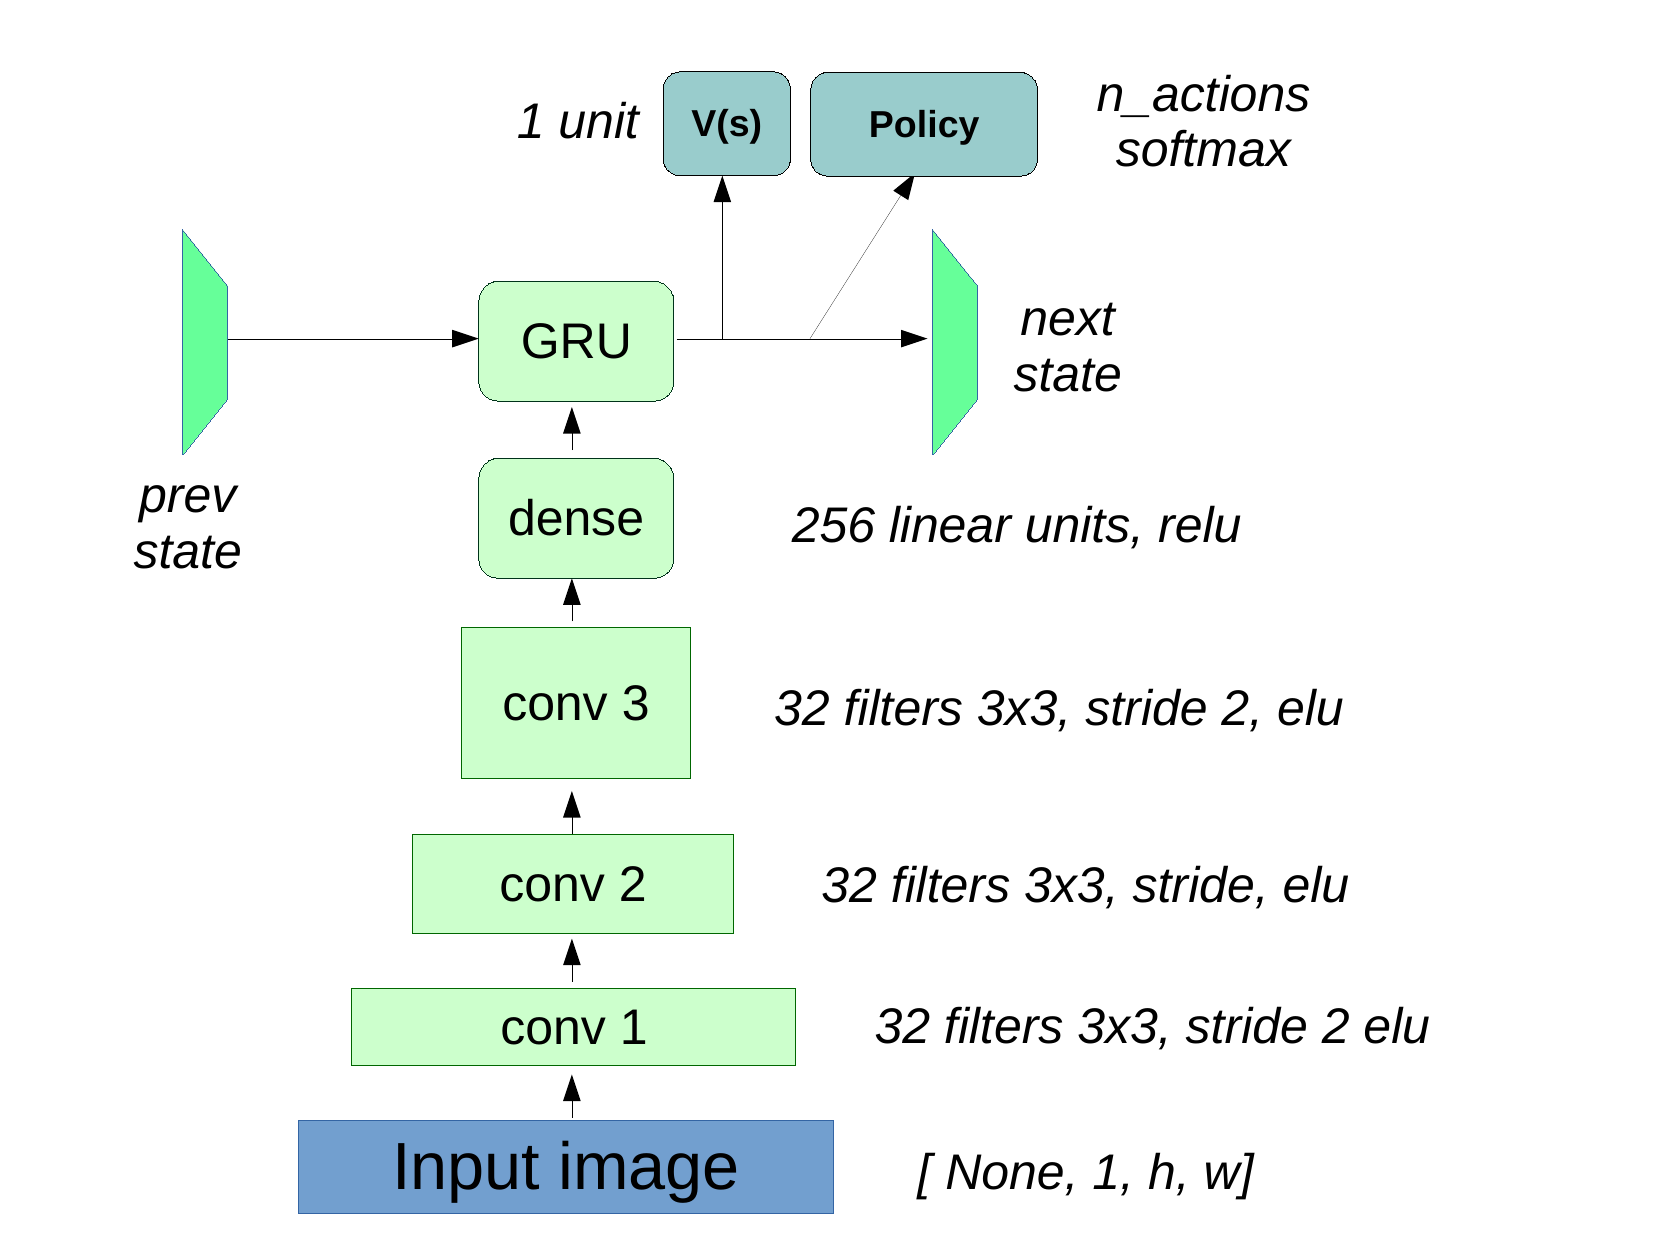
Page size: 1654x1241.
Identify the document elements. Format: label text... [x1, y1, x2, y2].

text_box [ None, 1, h, w] [902, 1136, 1269, 1208]
text_box V(s) [663, 71, 791, 176]
text_box conv 1 [351, 988, 796, 1066]
text_box next state [783, 283, 1353, 410]
text_box prev state [0, 460, 473, 587]
text_box Input image [298, 1120, 834, 1214]
text_box [182, 229, 228, 455]
text_box [932, 410, 969, 455]
text_box 32 filters 3x3, stride 2 elu [859, 991, 1561, 1118]
text_box n_actions softmax [918, 58, 1489, 185]
text_box [932, 229, 976, 283]
text_box conv 3 [461, 627, 691, 779]
text_box 32 filters 3x3, stride 2, elu [759, 672, 1465, 799]
text_box conv 2 [412, 834, 734, 934]
text_box 32 filters 3x3, stride, elu [806, 849, 1376, 977]
text_box dense [478, 458, 674, 579]
text_box 1 unit [456, 85, 700, 157]
text_box 256 linear units, relu [777, 489, 1347, 616]
text_box GRU [478, 281, 674, 402]
text_box Policy [810, 72, 1038, 177]
